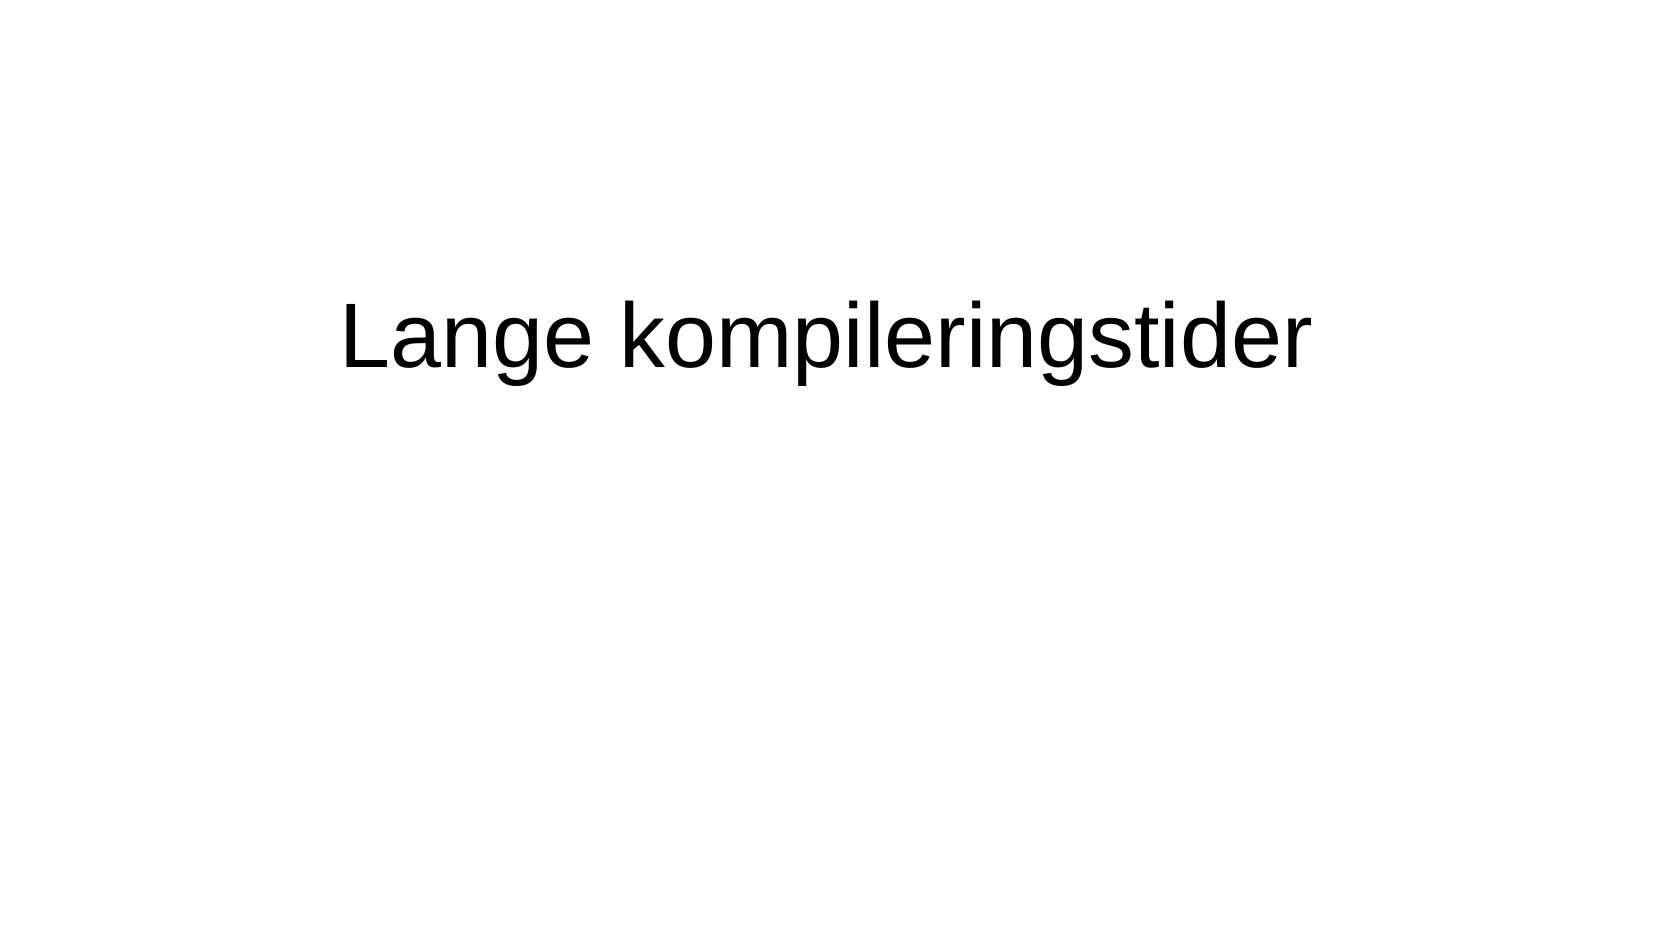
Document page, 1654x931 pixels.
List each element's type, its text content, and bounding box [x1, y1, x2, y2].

title Lange kompileringstider [82, 258, 1571, 414]
